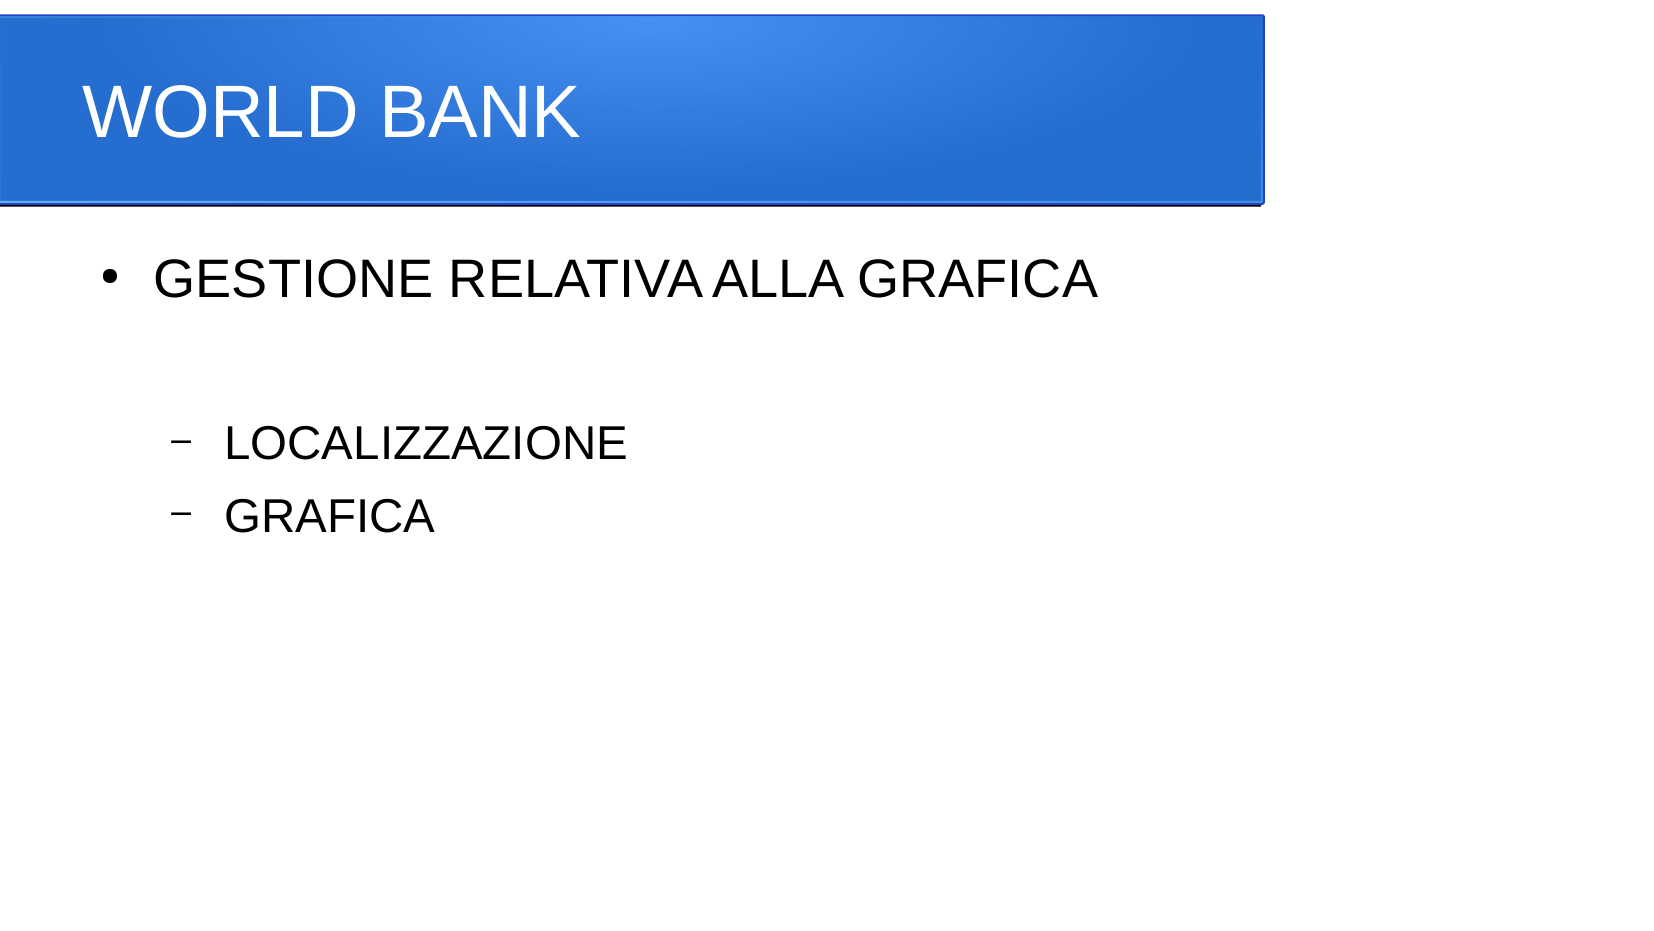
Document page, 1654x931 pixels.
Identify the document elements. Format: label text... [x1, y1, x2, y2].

title WORLD BANK [82, 35, 1235, 189]
list GESTIONE RELATIVA ALLA GRAFICA LOCALIZZAZIONE GRAFICA [82, 248, 1571, 788]
